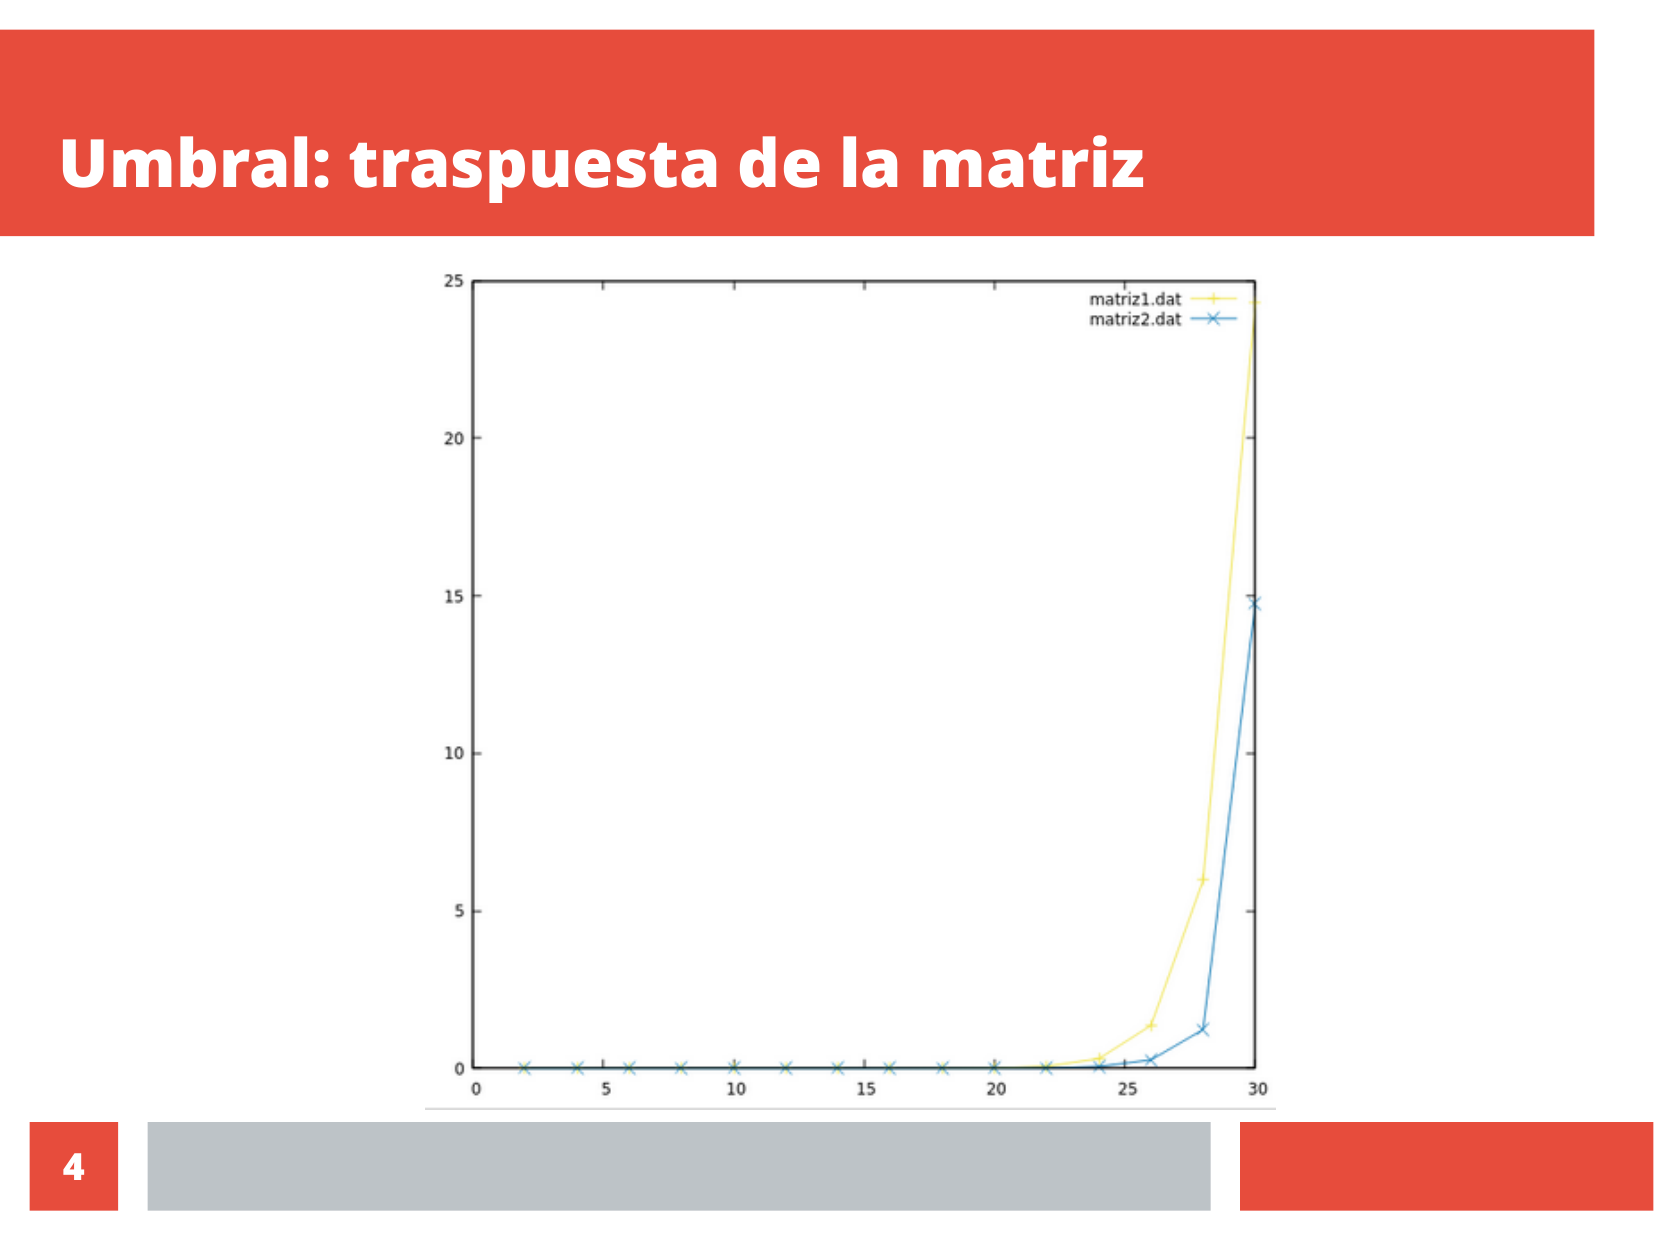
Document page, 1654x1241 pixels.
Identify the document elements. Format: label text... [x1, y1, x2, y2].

picture [425, 264, 1276, 1110]
title Umbral: traspuesta de la matriz [59, 59, 1595, 207]
